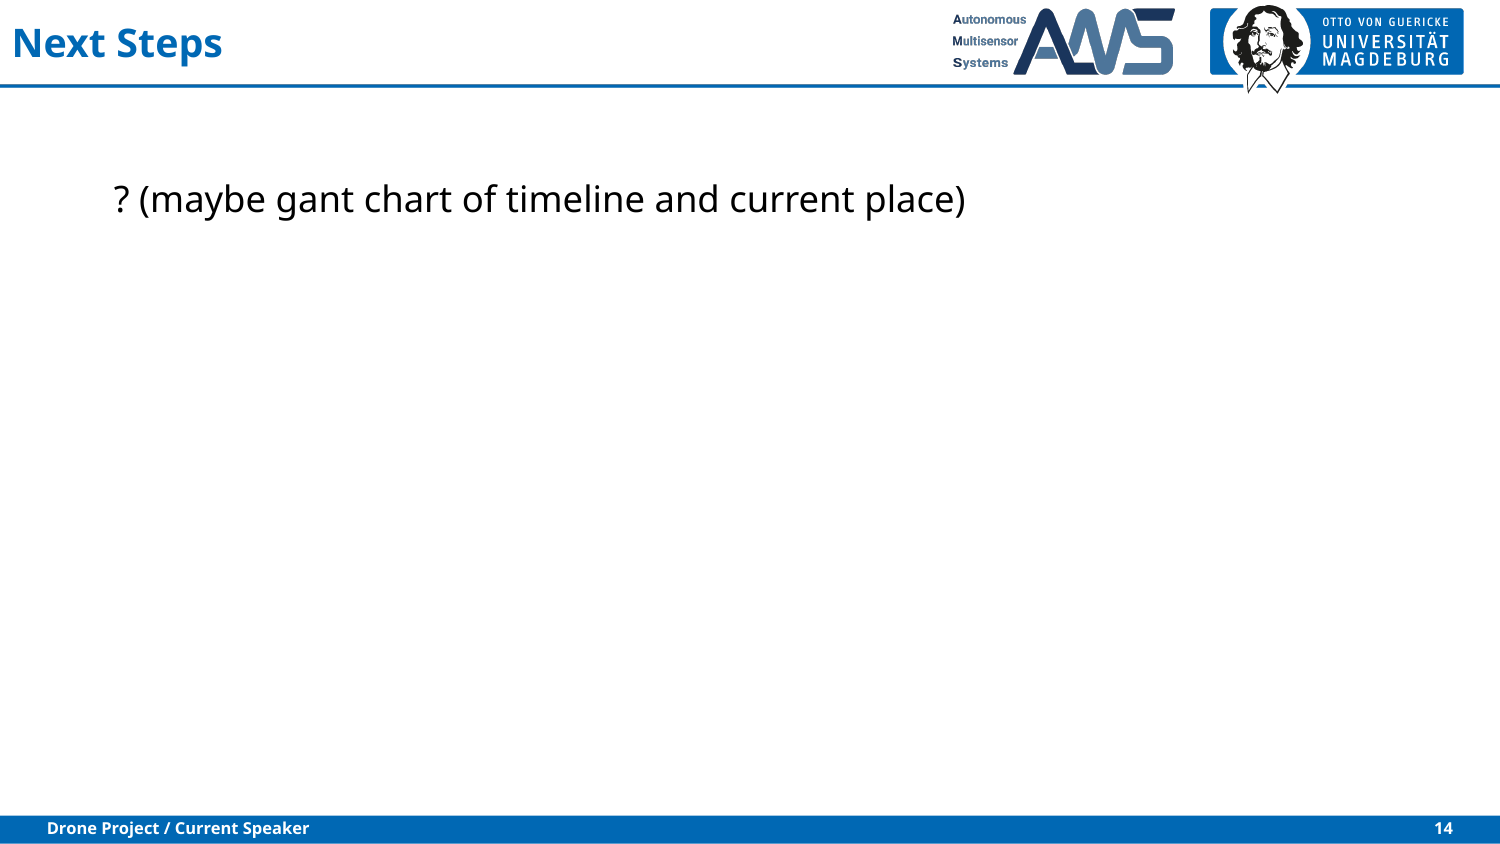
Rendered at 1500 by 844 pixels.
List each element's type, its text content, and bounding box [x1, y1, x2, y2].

list ? (maybe gant chart of timeline and current place) [43, 177, 1426, 713]
title Next Steps [0, 0, 943, 86]
picture [0, 0, 1500, 103]
